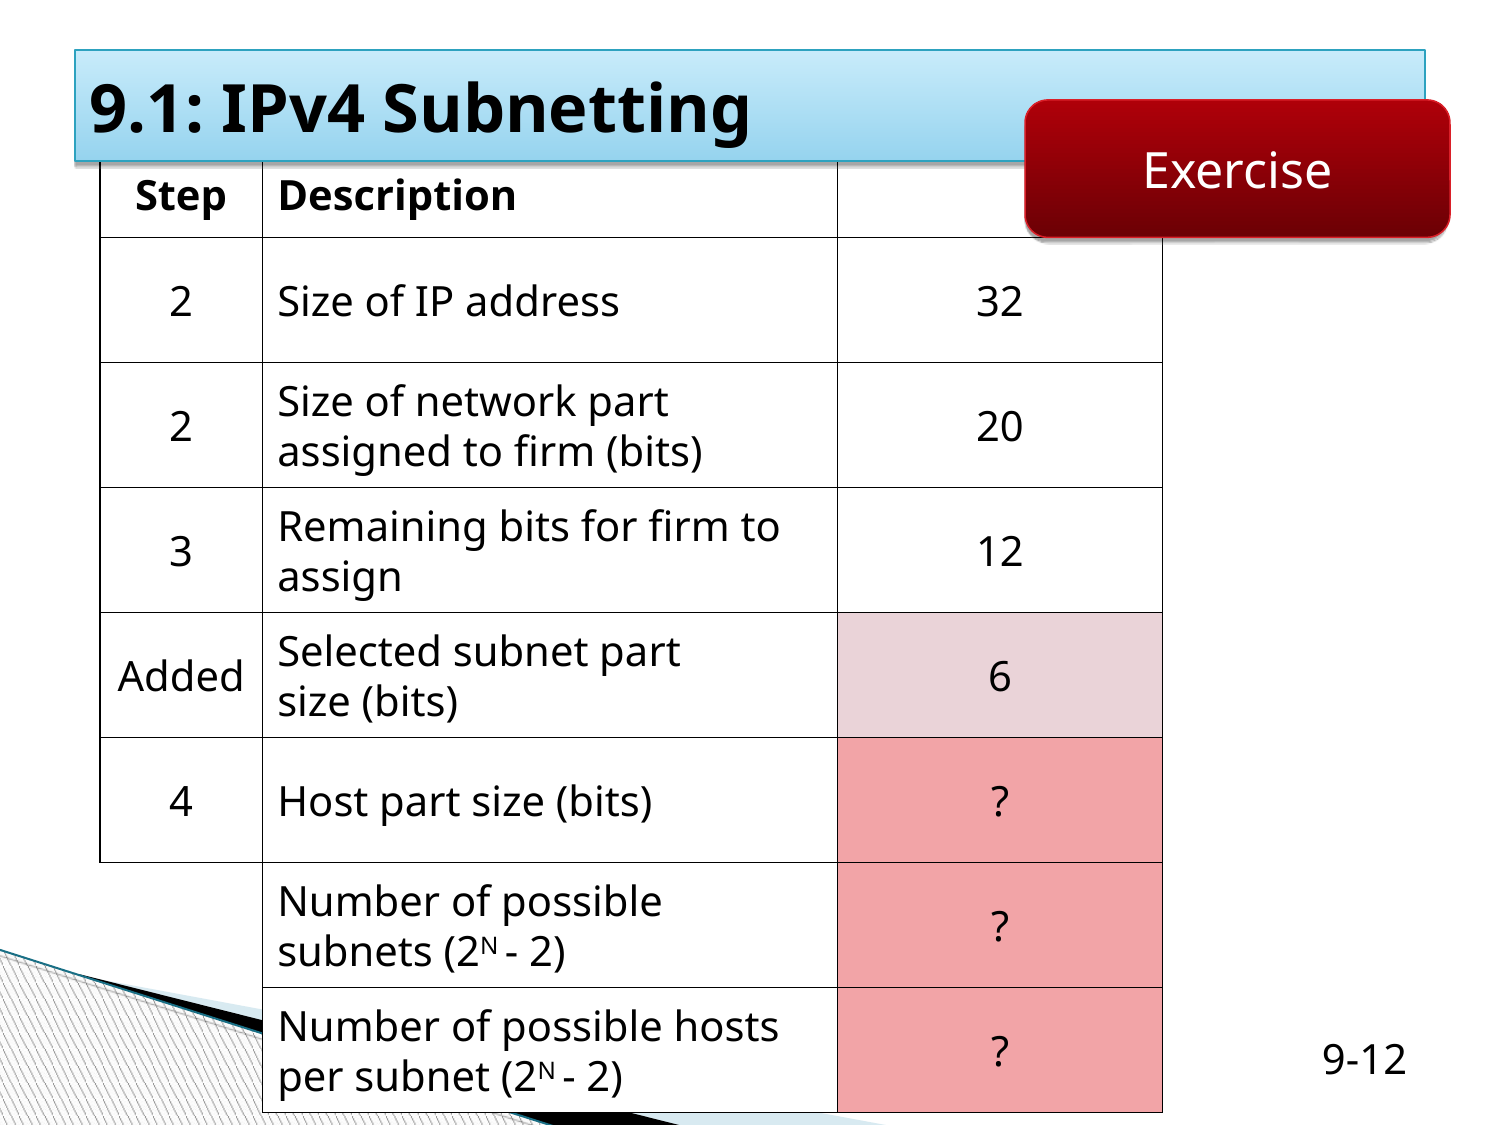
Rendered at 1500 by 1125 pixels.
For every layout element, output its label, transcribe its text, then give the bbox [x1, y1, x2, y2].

text_box 6 [837, 612, 1163, 738]
text_box Host part size (bits) [263, 738, 837, 862]
text_box Exercise [1025, 99, 1451, 238]
text_box 4 [99, 738, 263, 863]
text_box 3 [99, 487, 263, 612]
text_box 32 [837, 237, 1163, 363]
text_box Number of possible subnets (2N - 2) [262, 862, 837, 987]
picture [0, 952, 543, 1125]
text_box Step [99, 169, 263, 237]
text_box 20 [837, 363, 1163, 487]
text_box Selected subnet part size (bits) [263, 612, 837, 738]
slide_number 9-<number> [1287, 1037, 1423, 1098]
text_box ? [837, 738, 1163, 862]
text_box 2 [99, 237, 263, 363]
text_box 2 [99, 363, 263, 487]
text_box Size of network part assigned to firm (bits) [263, 363, 837, 487]
text_box Added [99, 612, 263, 738]
text_box ? [837, 862, 1163, 987]
text_box Number of possible hosts per subnet (2N - 2) [262, 987, 837, 1113]
text_box 12 [837, 487, 1163, 612]
text_box Size of IP address [263, 237, 837, 363]
text_box Description [263, 169, 838, 237]
title 9.1: IPv4 Subnetting [75, 50, 1425, 162]
text_box ? [837, 987, 1163, 1113]
text_box Remaining bits for firm to assign [263, 487, 837, 612]
